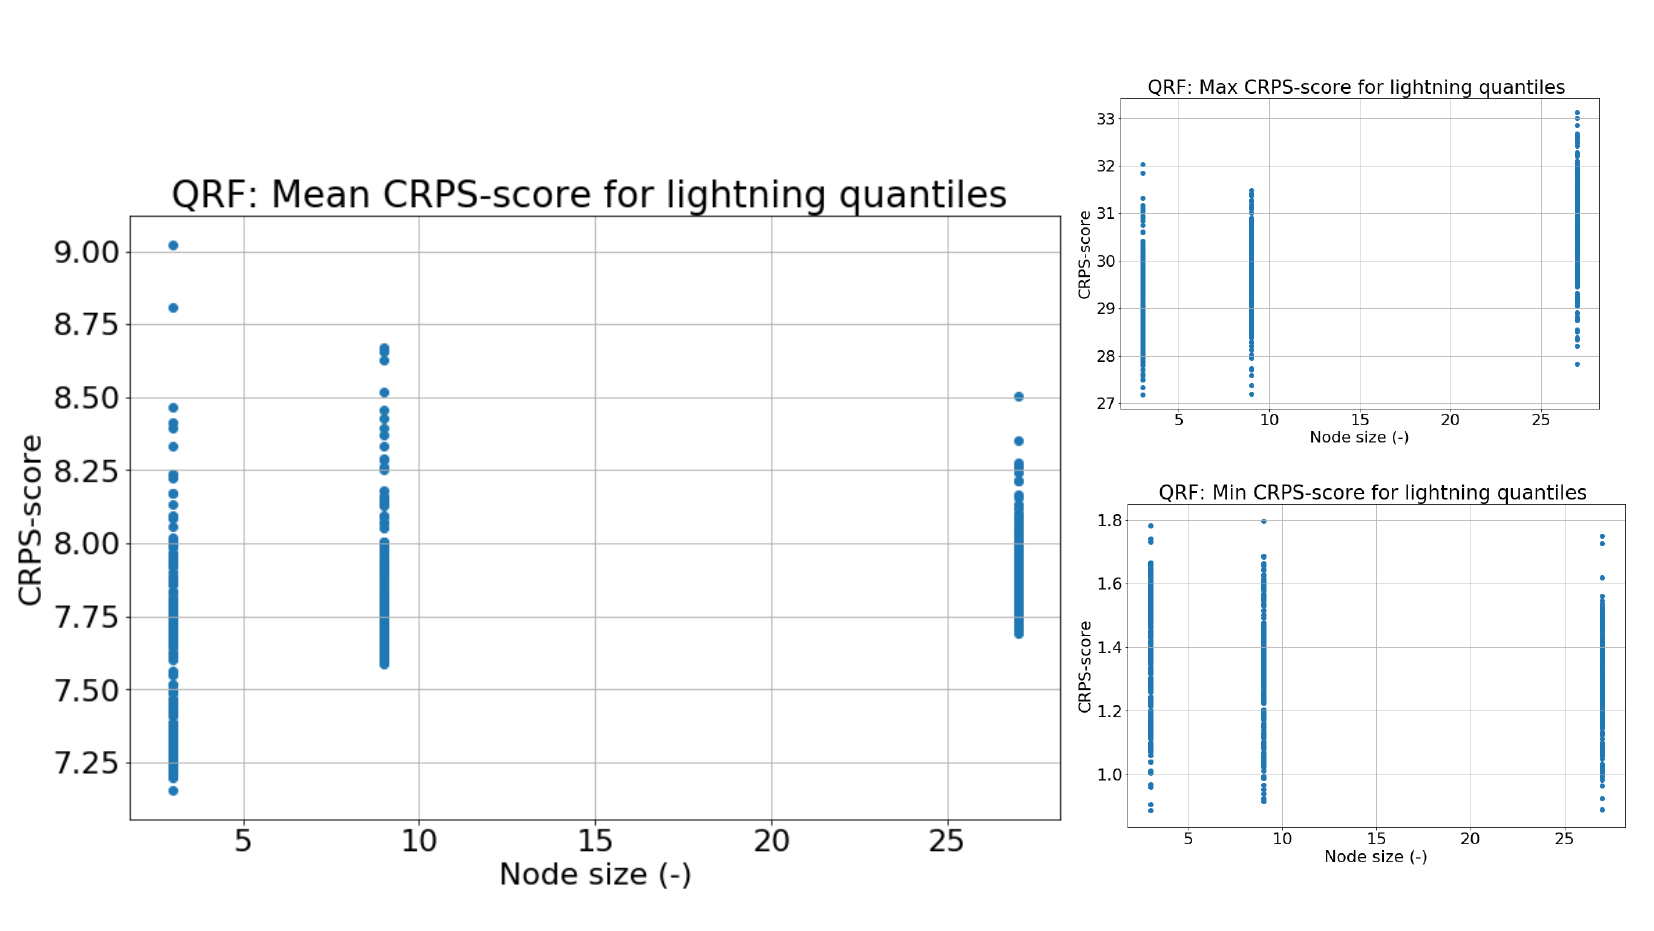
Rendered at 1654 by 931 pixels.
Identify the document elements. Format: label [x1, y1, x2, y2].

picture [9, 74, 1632, 901]
